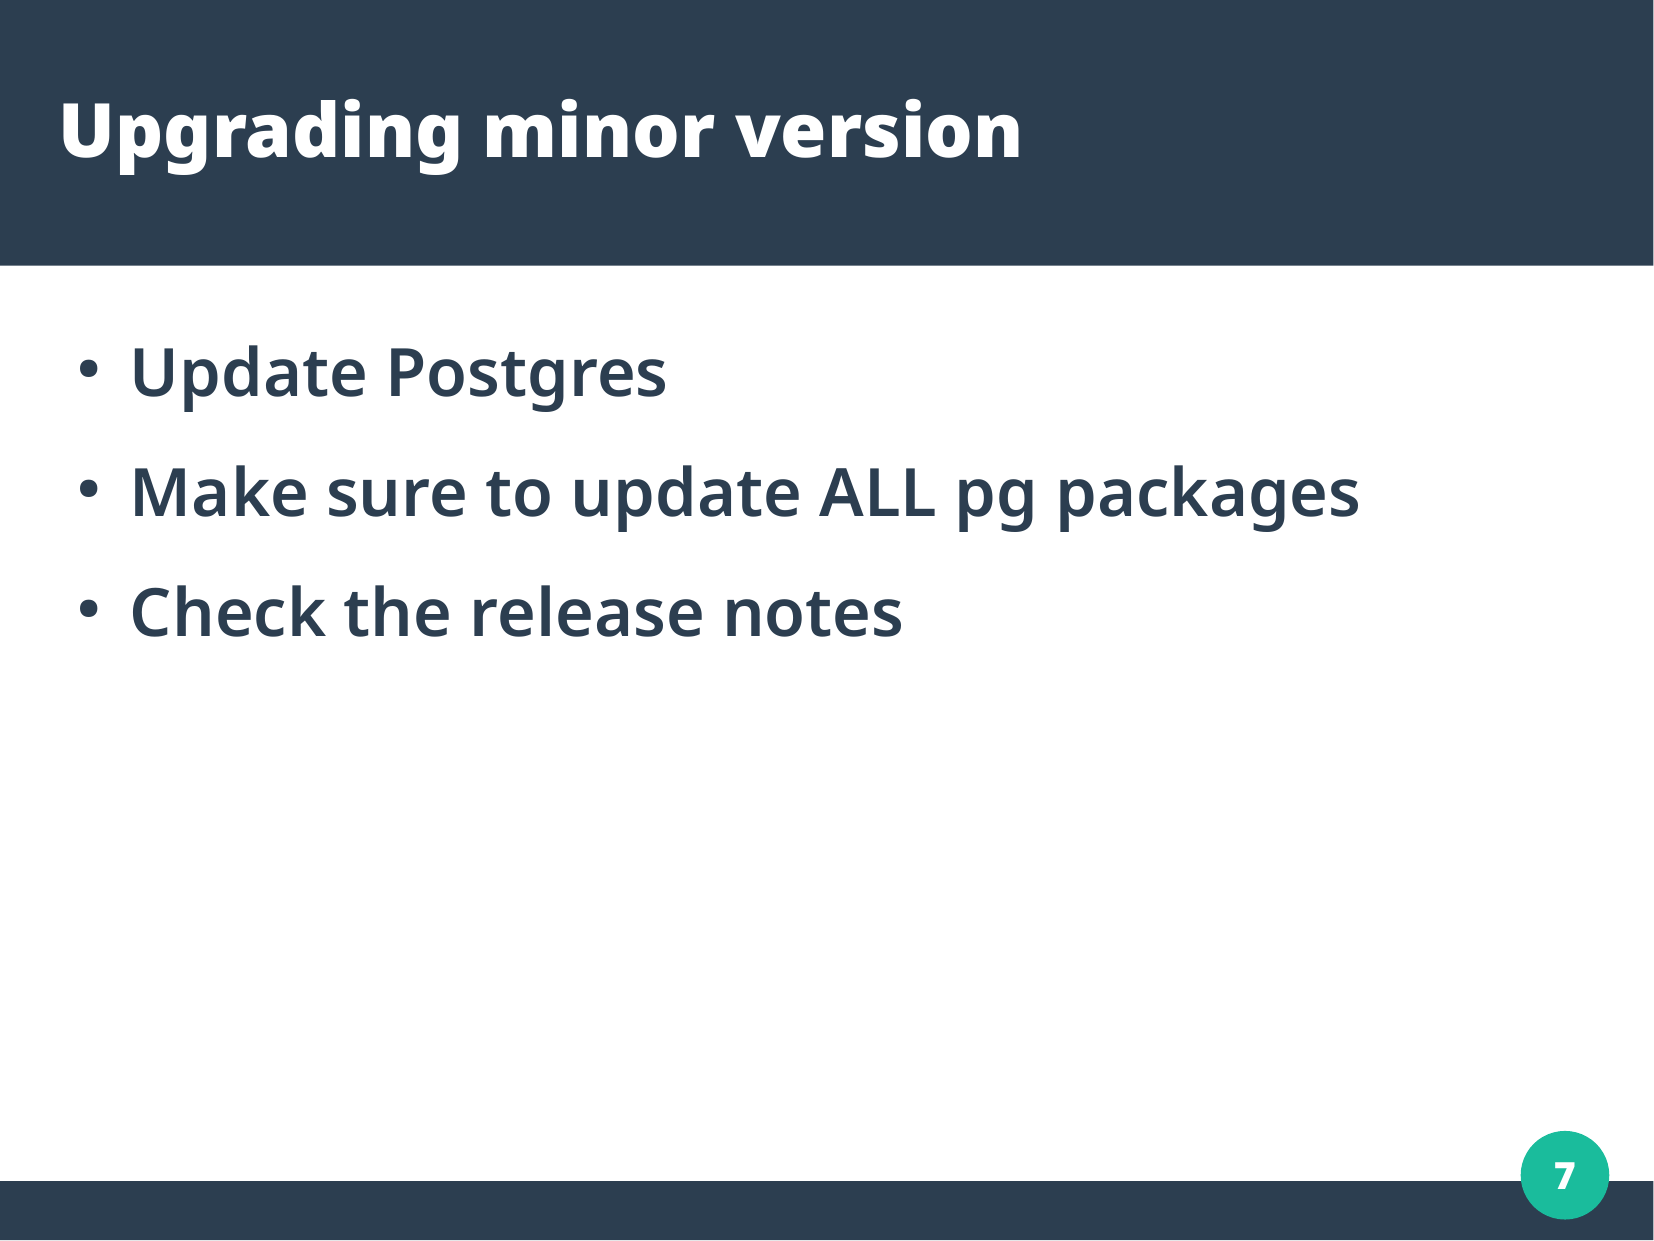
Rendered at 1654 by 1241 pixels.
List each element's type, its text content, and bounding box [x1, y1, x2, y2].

title Upgrading minor version [59, 49, 1595, 207]
list Update Postgres Make sure to update ALL pg packages Check the release notes [59, 324, 1595, 1152]
